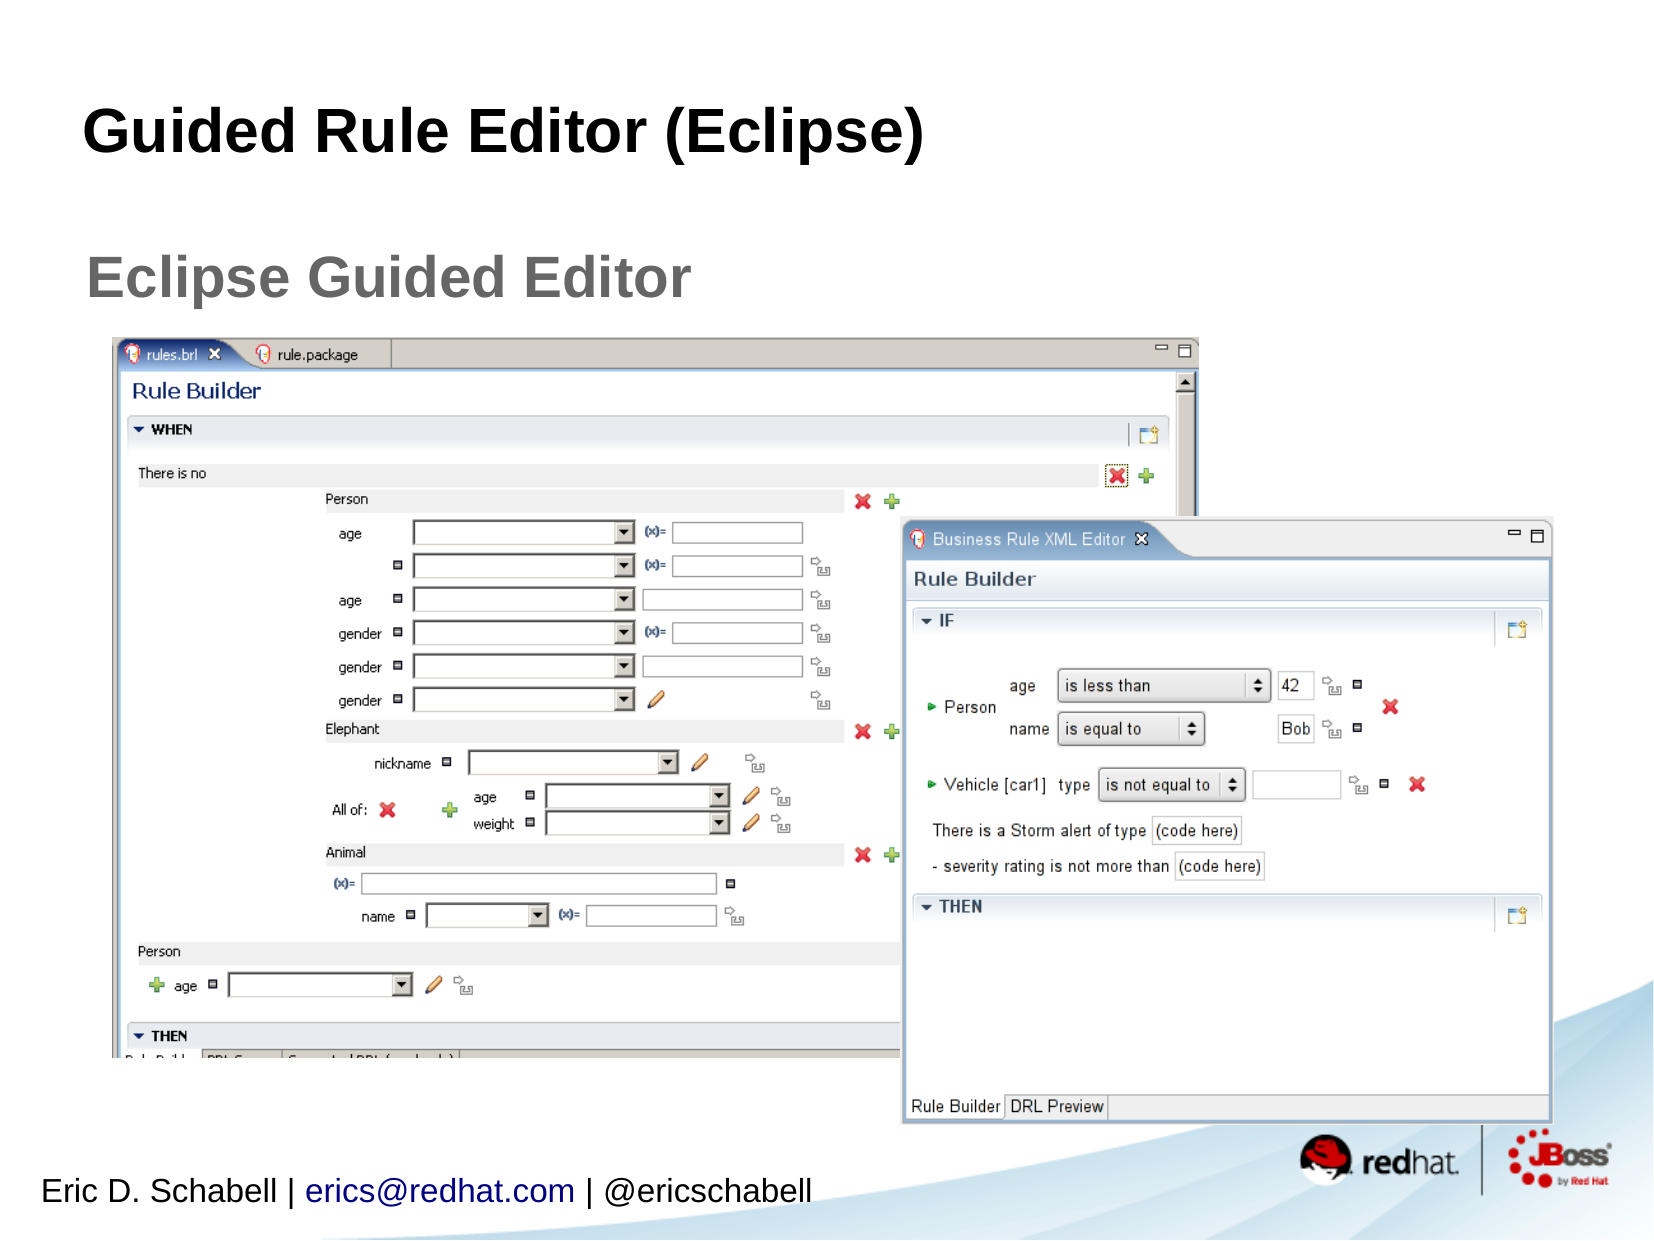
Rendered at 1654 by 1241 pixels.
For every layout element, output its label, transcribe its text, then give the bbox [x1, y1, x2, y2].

text_box Eclipse Guided Editor [86, 244, 1575, 1039]
picture [3, 0, 1654, 1240]
title Guided Rule Editor (Eclipse) [82, 37, 1571, 226]
